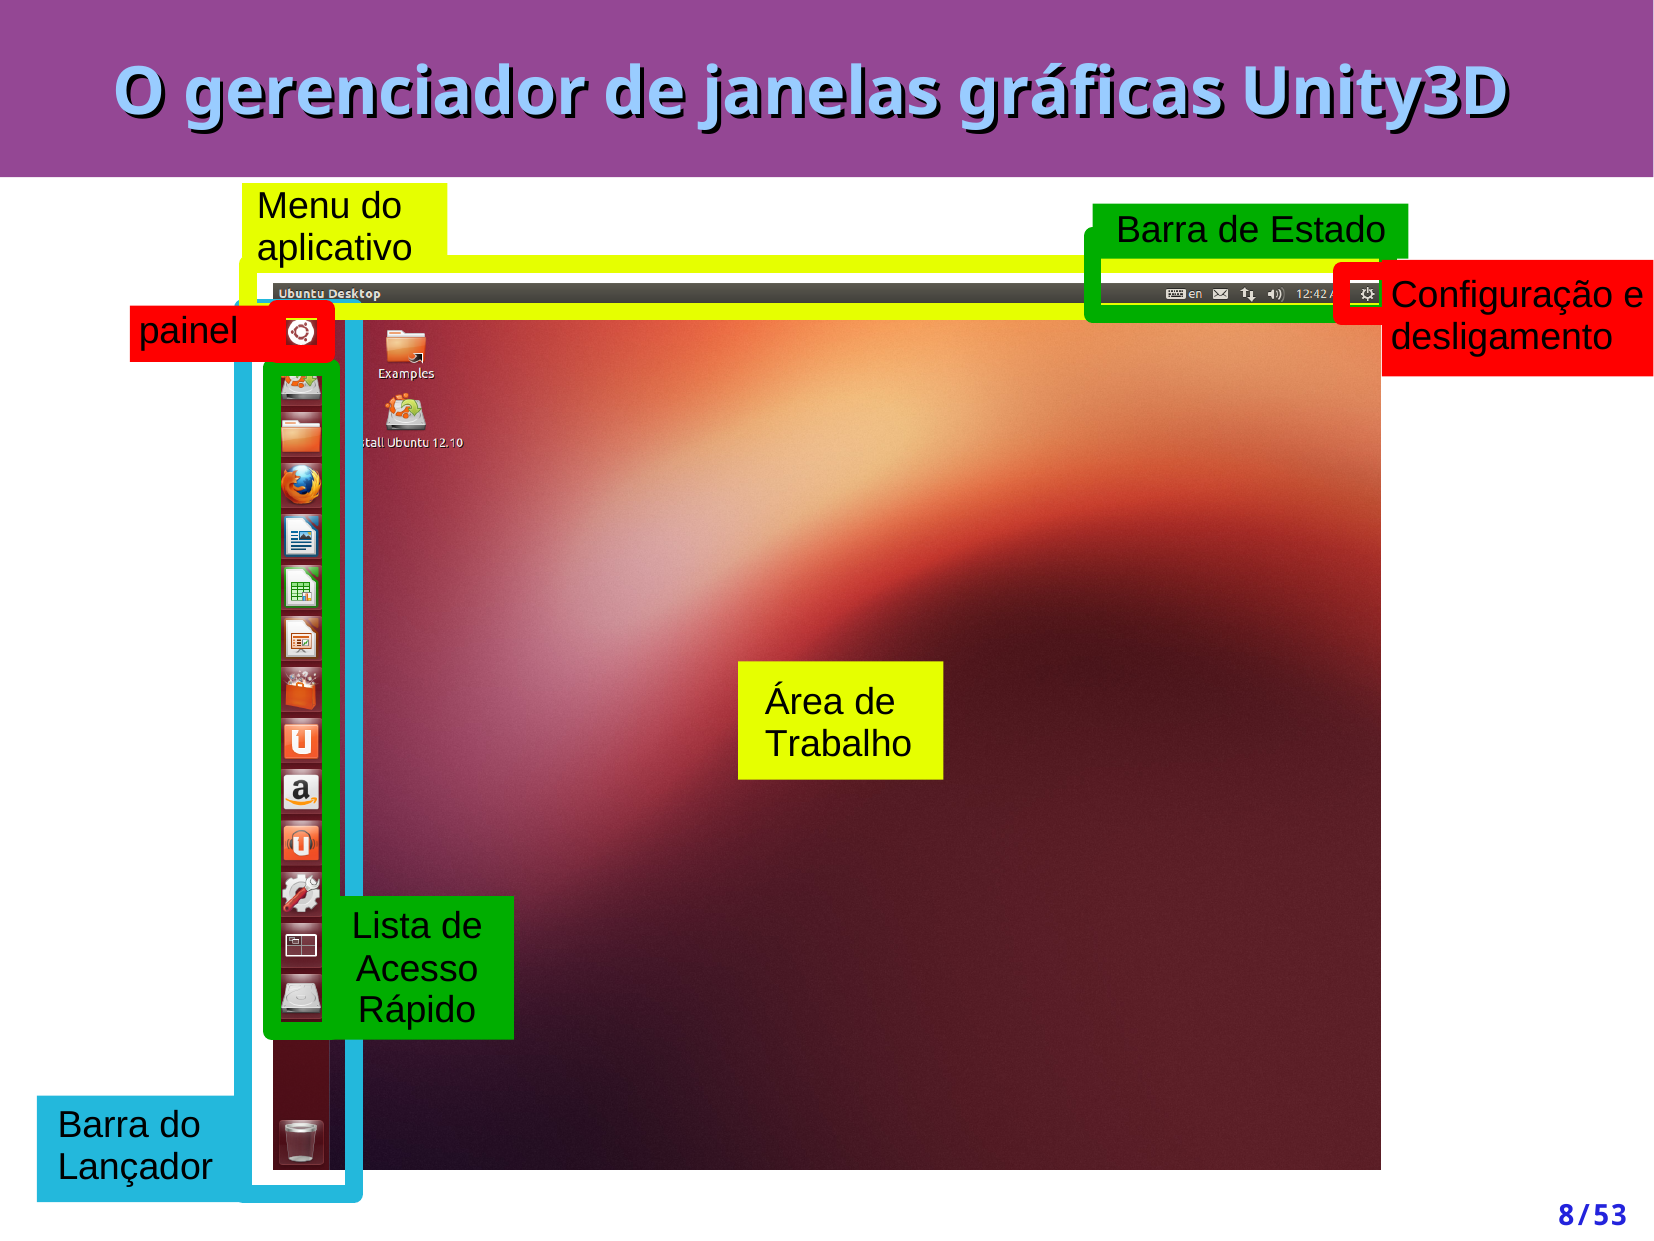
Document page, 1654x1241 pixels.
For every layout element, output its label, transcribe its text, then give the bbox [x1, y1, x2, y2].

text_box [1381, 365, 1654, 377]
text_box [326, 896, 514, 1040]
picture [273, 1040, 345, 1170]
picture [281, 376, 322, 1022]
text_box Menu do aplicativo [242, 177, 479, 276]
picture [335, 320, 345, 896]
picture [286, 320, 317, 345]
text_box Área de Trabalho [749, 673, 987, 773]
text_box painel [124, 301, 272, 359]
text_box [129, 305, 277, 362]
picture [1101, 287, 1333, 303]
text_box [738, 661, 944, 780]
text_box Barra de Estado [1079, 200, 1424, 287]
picture [273, 283, 1084, 303]
text_box Configuração e desligamento [1375, 265, 1654, 365]
picture [363, 320, 1381, 1170]
text_box Lista de Acesso Rápido [326, 897, 508, 1039]
text_box Barra do Lançador [42, 1095, 250, 1195]
text_box [1424, 259, 1654, 265]
text_box [36, 1095, 244, 1203]
title O gerenciador de janelas gráficas Unity3D [0, 0, 1654, 178]
picture [1350, 287, 1375, 303]
